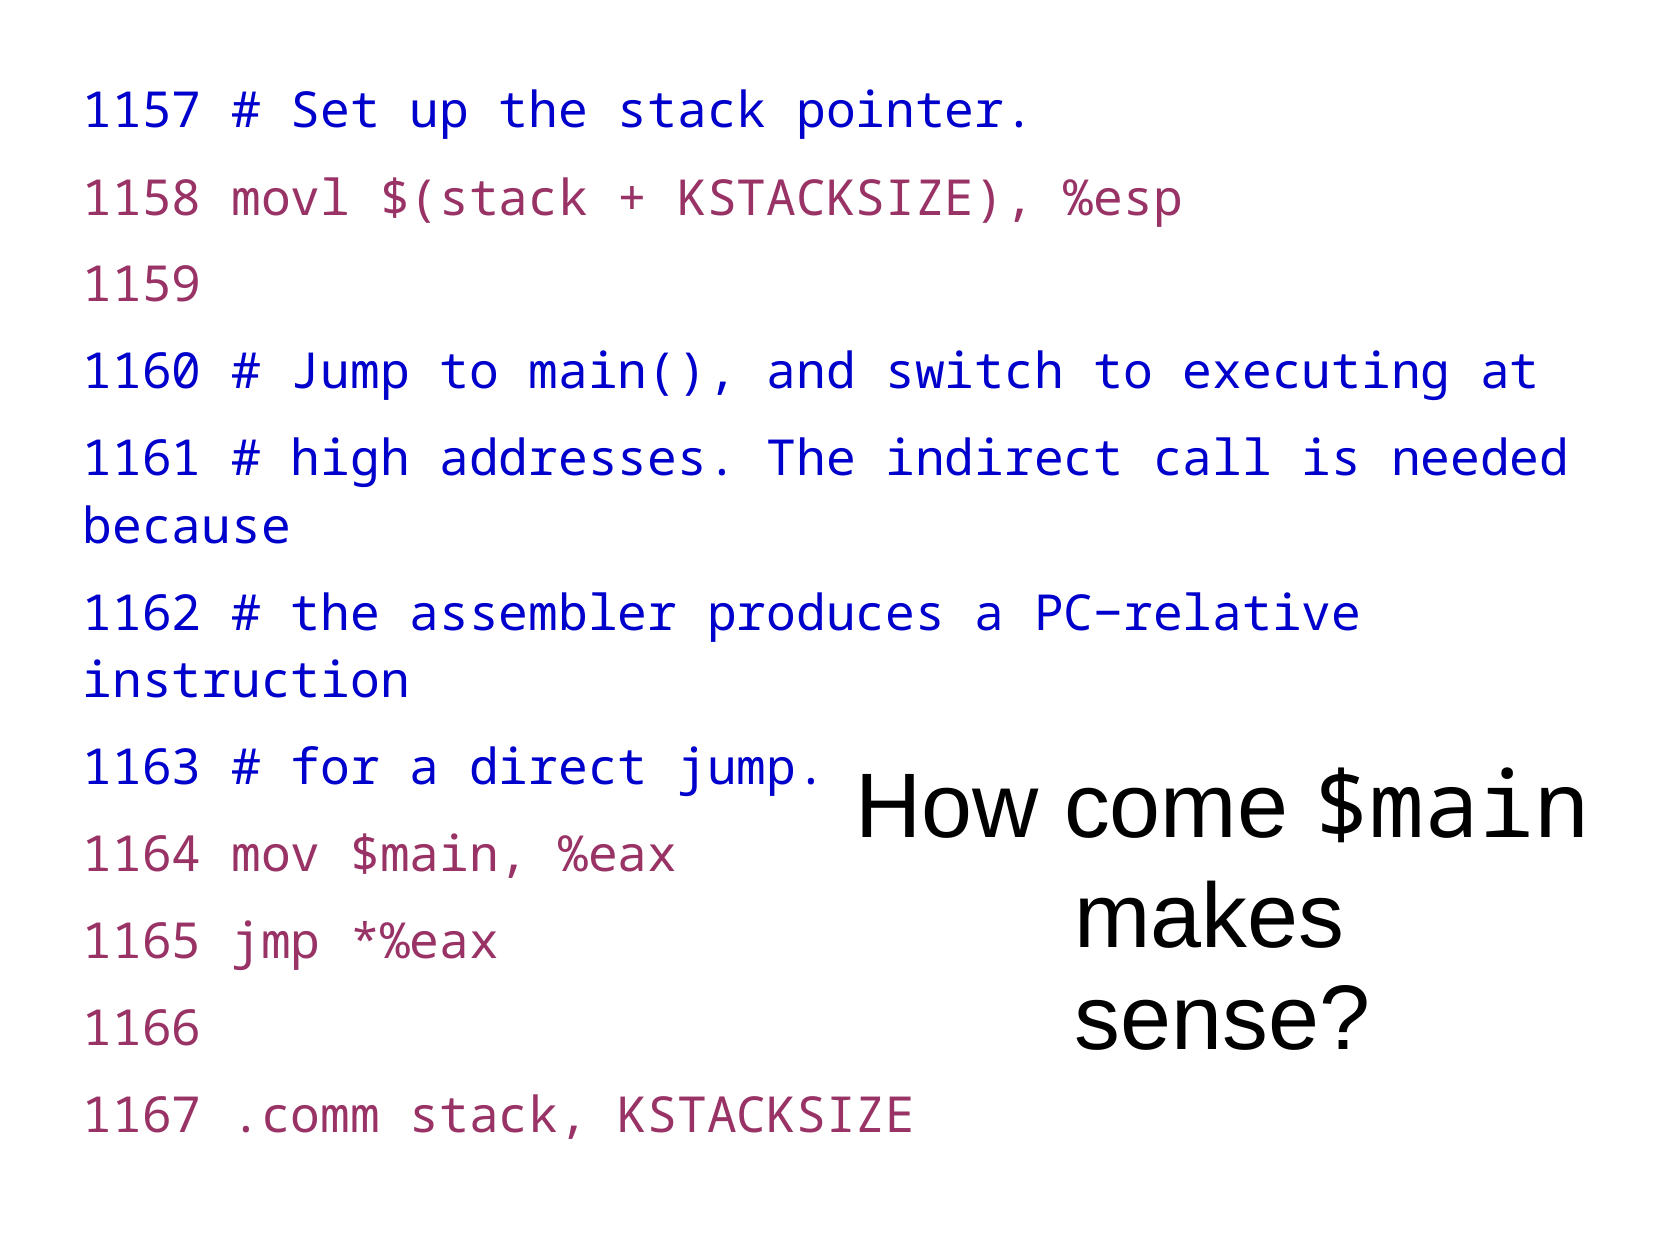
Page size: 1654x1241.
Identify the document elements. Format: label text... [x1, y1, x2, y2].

list 1157 # Set up the stack pointer. 1158 movl $(stack + KSTACKSIZE), %esp 1159 1160 # Jump to main(), and switch to executing at 1161 # high addresses. The indirect call is needed because 1162 # the assembler produces a PC−relative instruction 1163 # for a direct jump. 1164 mov $main, %eax 1165 jmp *%eax 1166 1167 .comm stack, KSTACKSIZE [82, 75, 1571, 1163]
title How come $main makes sense? [791, 740, 1654, 1069]
